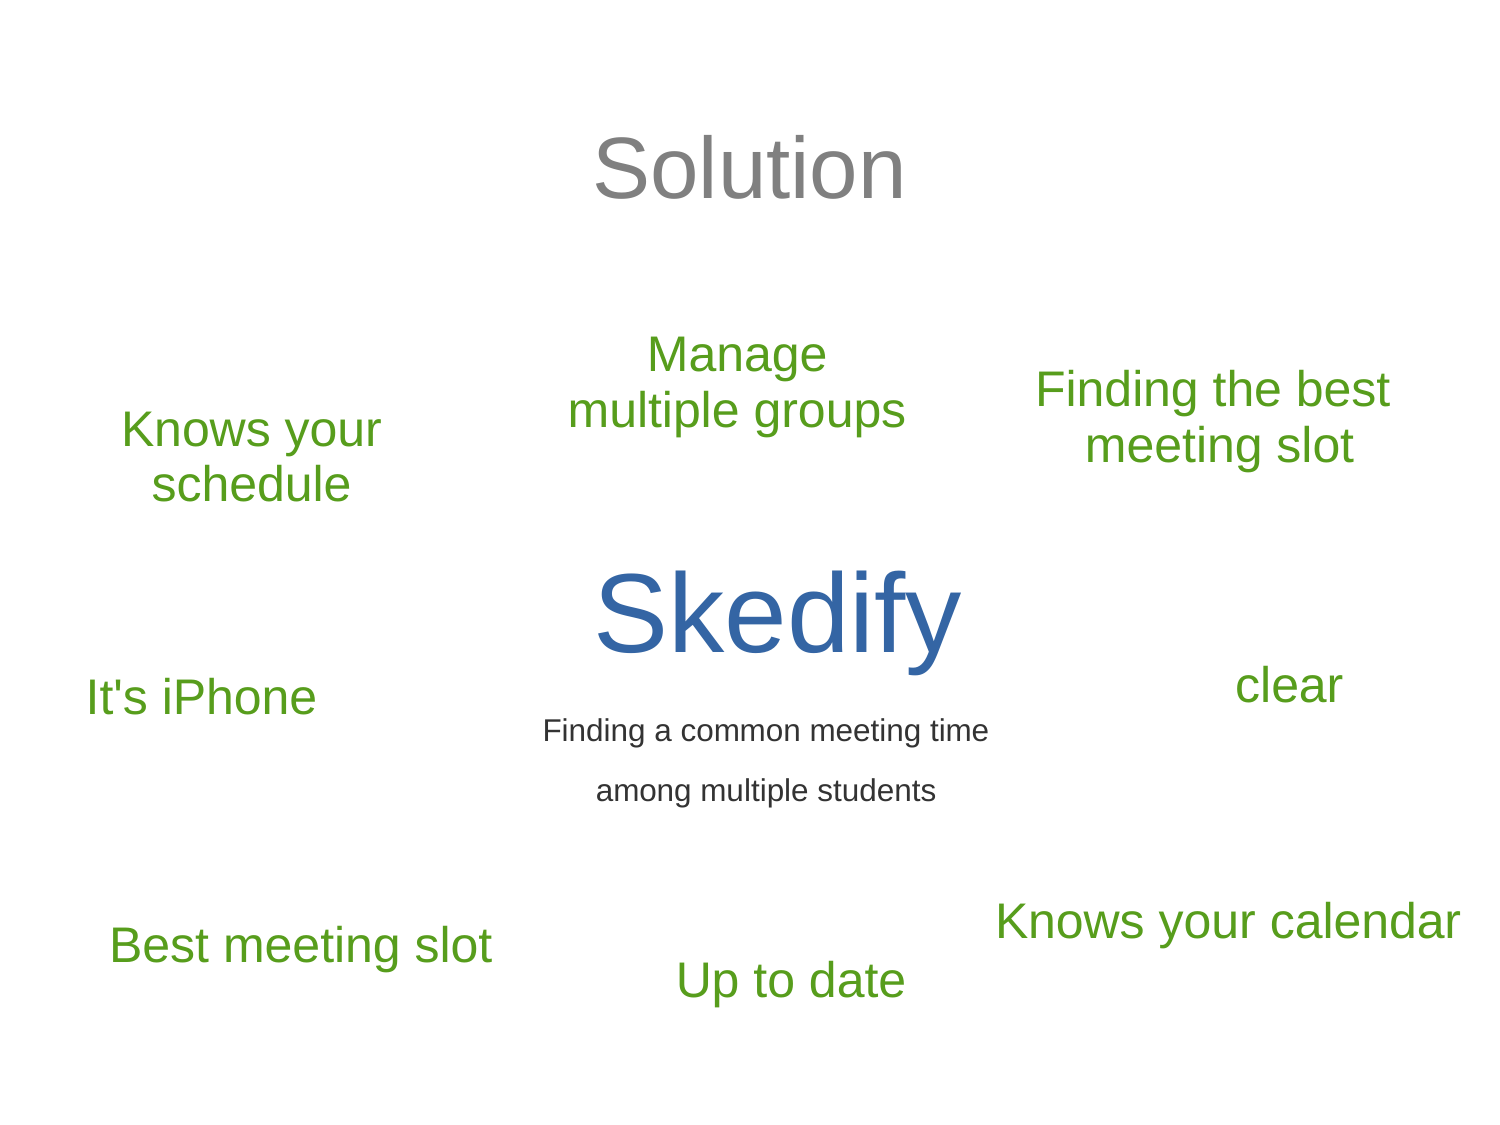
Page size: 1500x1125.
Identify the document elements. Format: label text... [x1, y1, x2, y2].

text_box Finding a common meeting time among multiple students [528, 685, 1004, 821]
text_box Solution [74, 17, 1425, 260]
text_box Best meeting slot [94, 909, 508, 981]
text_box clear [1220, 649, 1359, 721]
text_box Skedify [578, 543, 978, 684]
text_box Knows your calendar [980, 885, 1477, 957]
text_box It's iPhone [70, 661, 333, 733]
text_box Knows your schedule [106, 393, 398, 520]
text_box Finding the best meeting slot [1020, 354, 1406, 481]
text_box Up to date [661, 945, 922, 1016]
text_box Manage multiple groups [552, 318, 922, 446]
